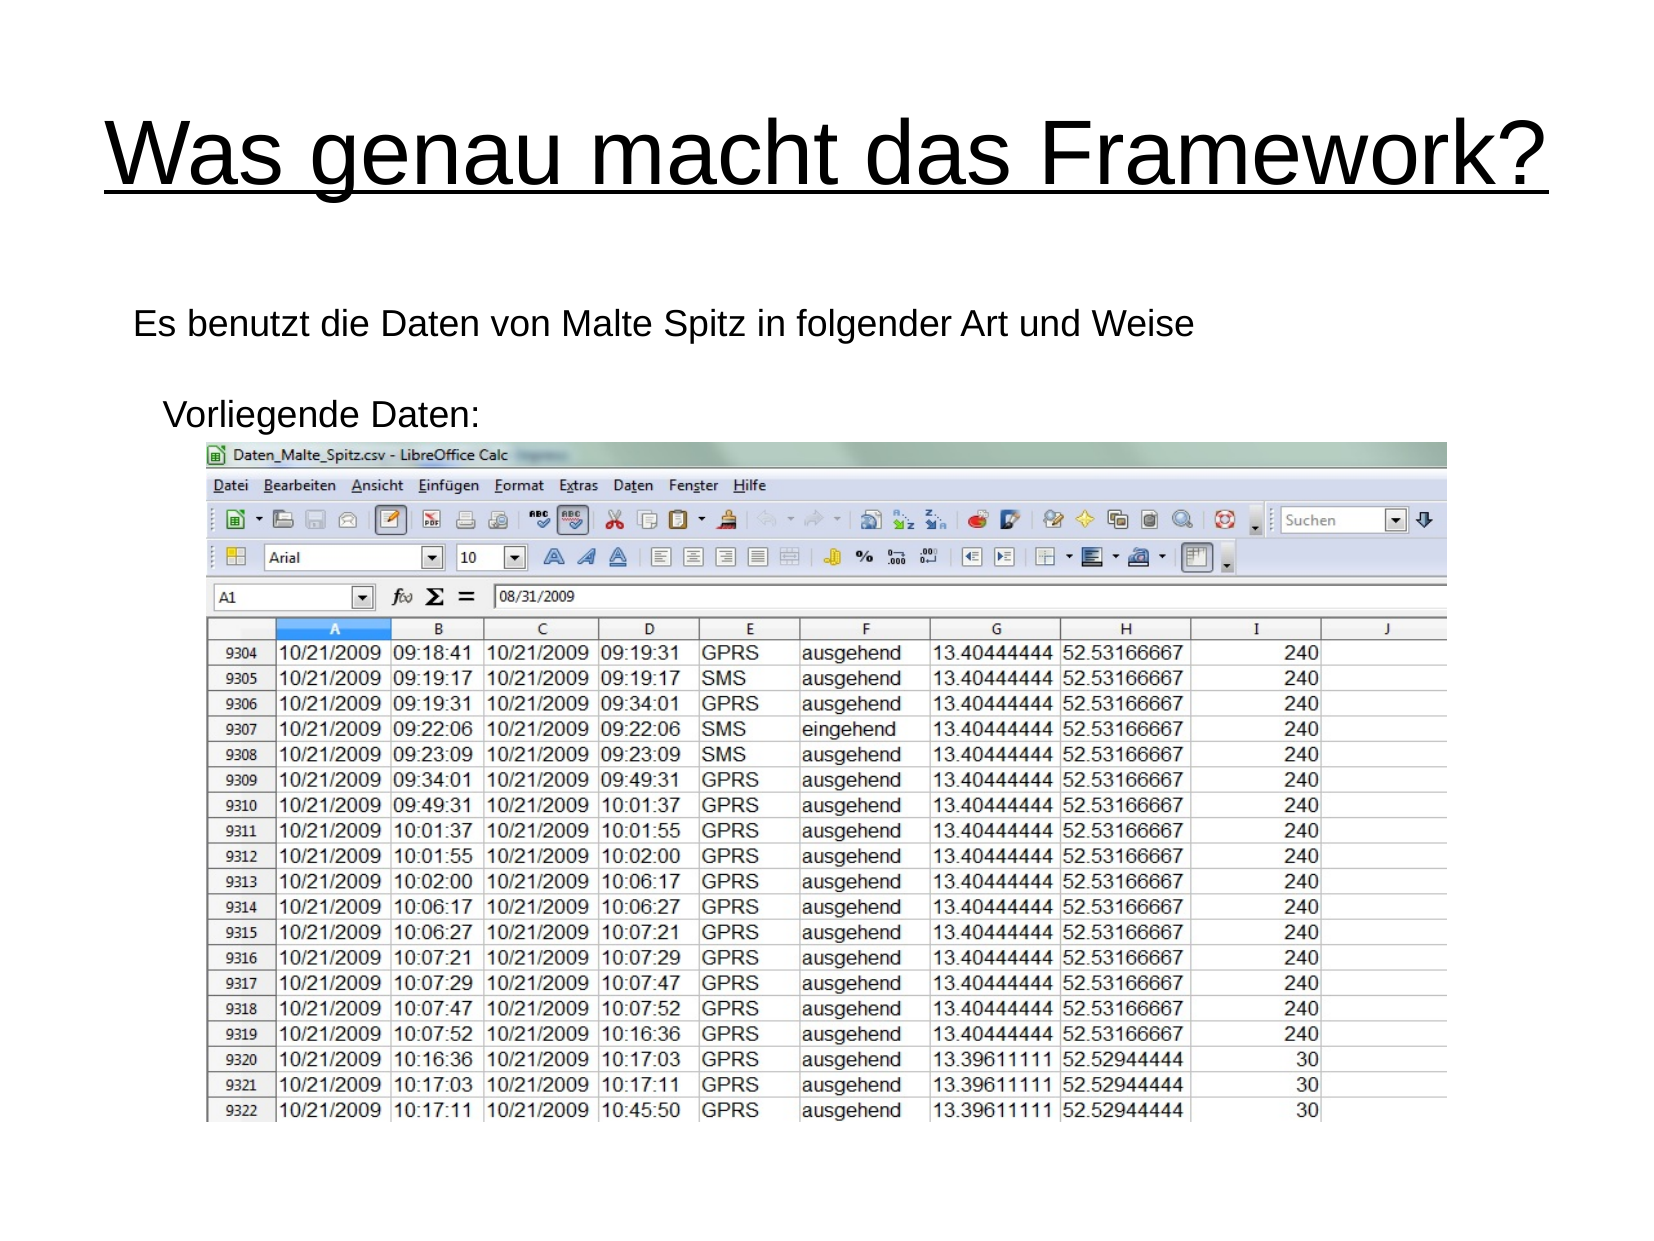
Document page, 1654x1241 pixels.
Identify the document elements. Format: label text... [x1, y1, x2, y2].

picture [206, 473, 1447, 1123]
text_box Es benutzt die Daten von Malte Spitz in folgender Art und Weise [118, 295, 1477, 473]
title Was genau macht das Framework? [82, 49, 1571, 257]
text_box Vorliegende Daten: [147, 386, 502, 443]
